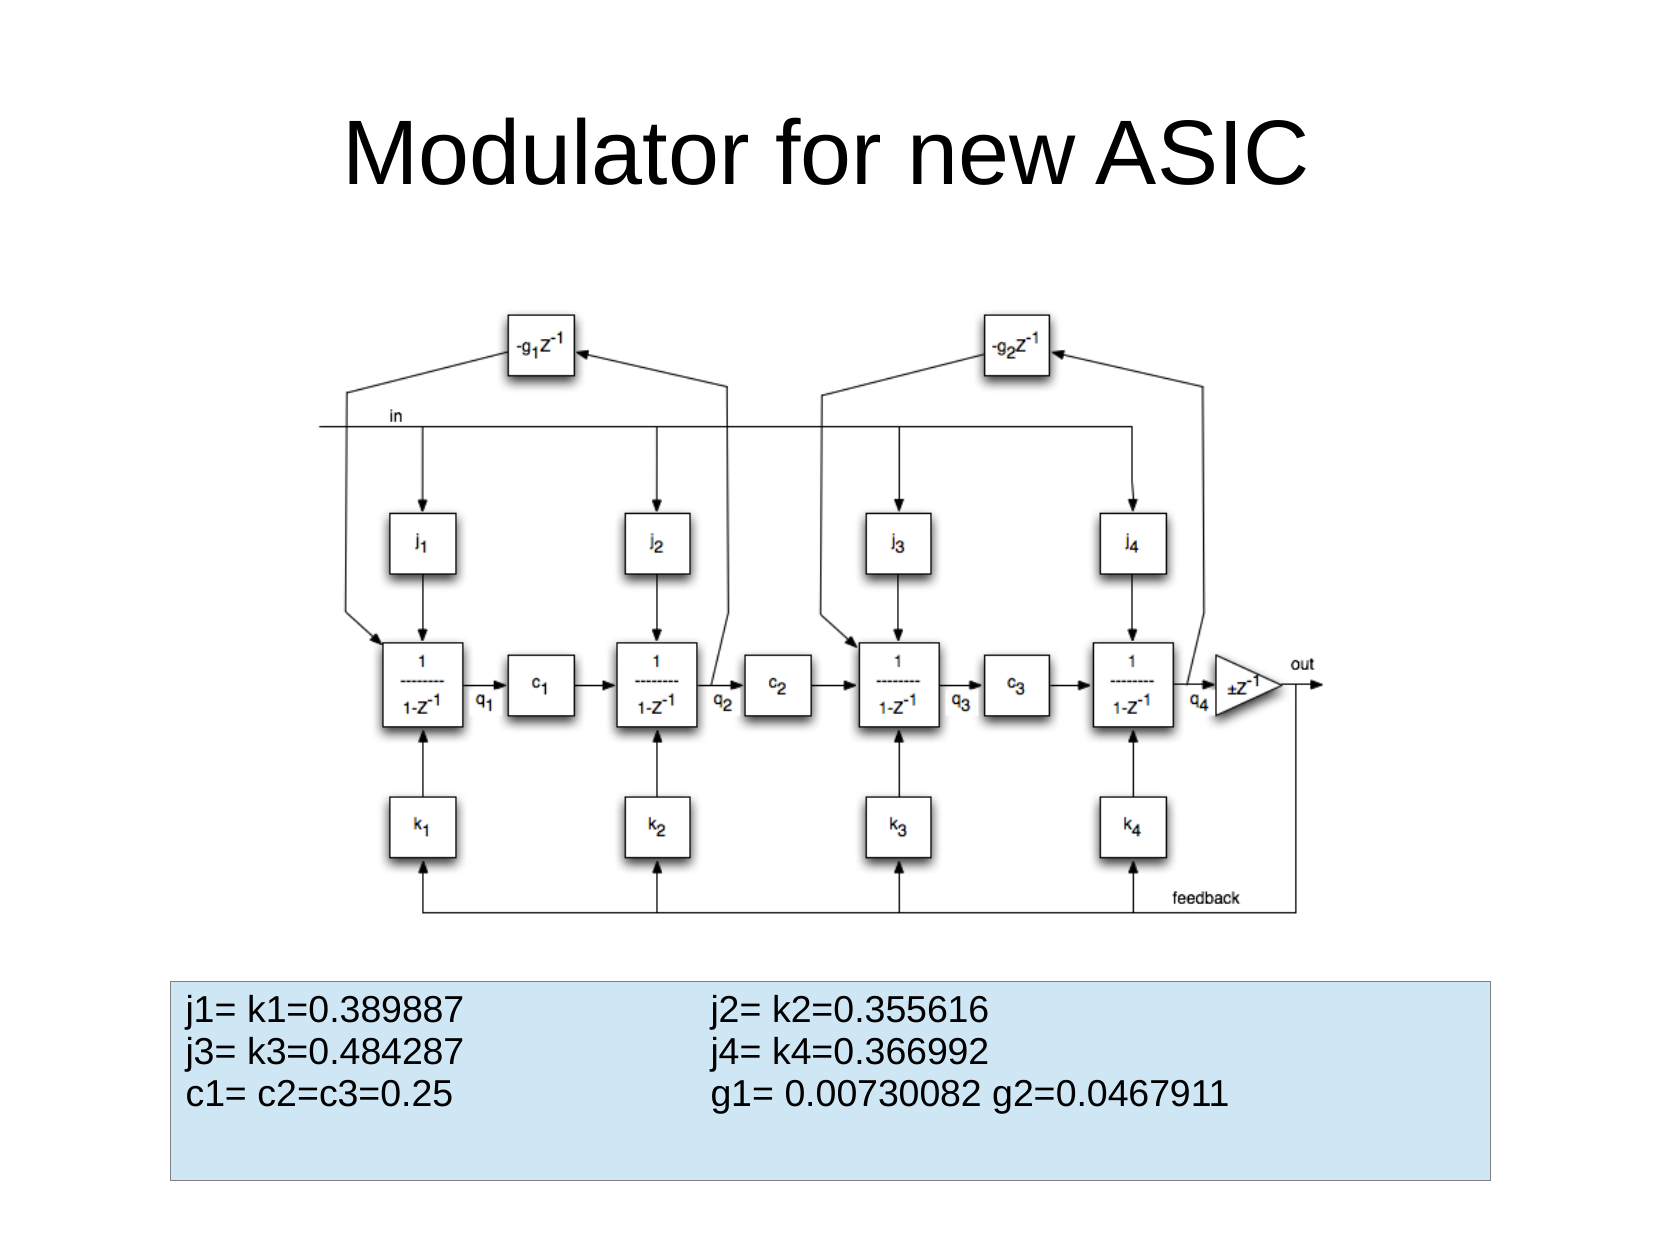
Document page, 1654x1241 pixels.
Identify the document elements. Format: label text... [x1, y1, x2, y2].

text_box j1= k1=0.389887 j2= k2=0.355616 j3= k3=0.484287 j4= k4=0.366992 c1= c2=c3=0.25 g1= 0.00730082 g2=0.0467911 [170, 981, 1491, 1181]
title Modulator for new ASIC [82, 49, 1571, 257]
picture [315, 305, 1327, 916]
